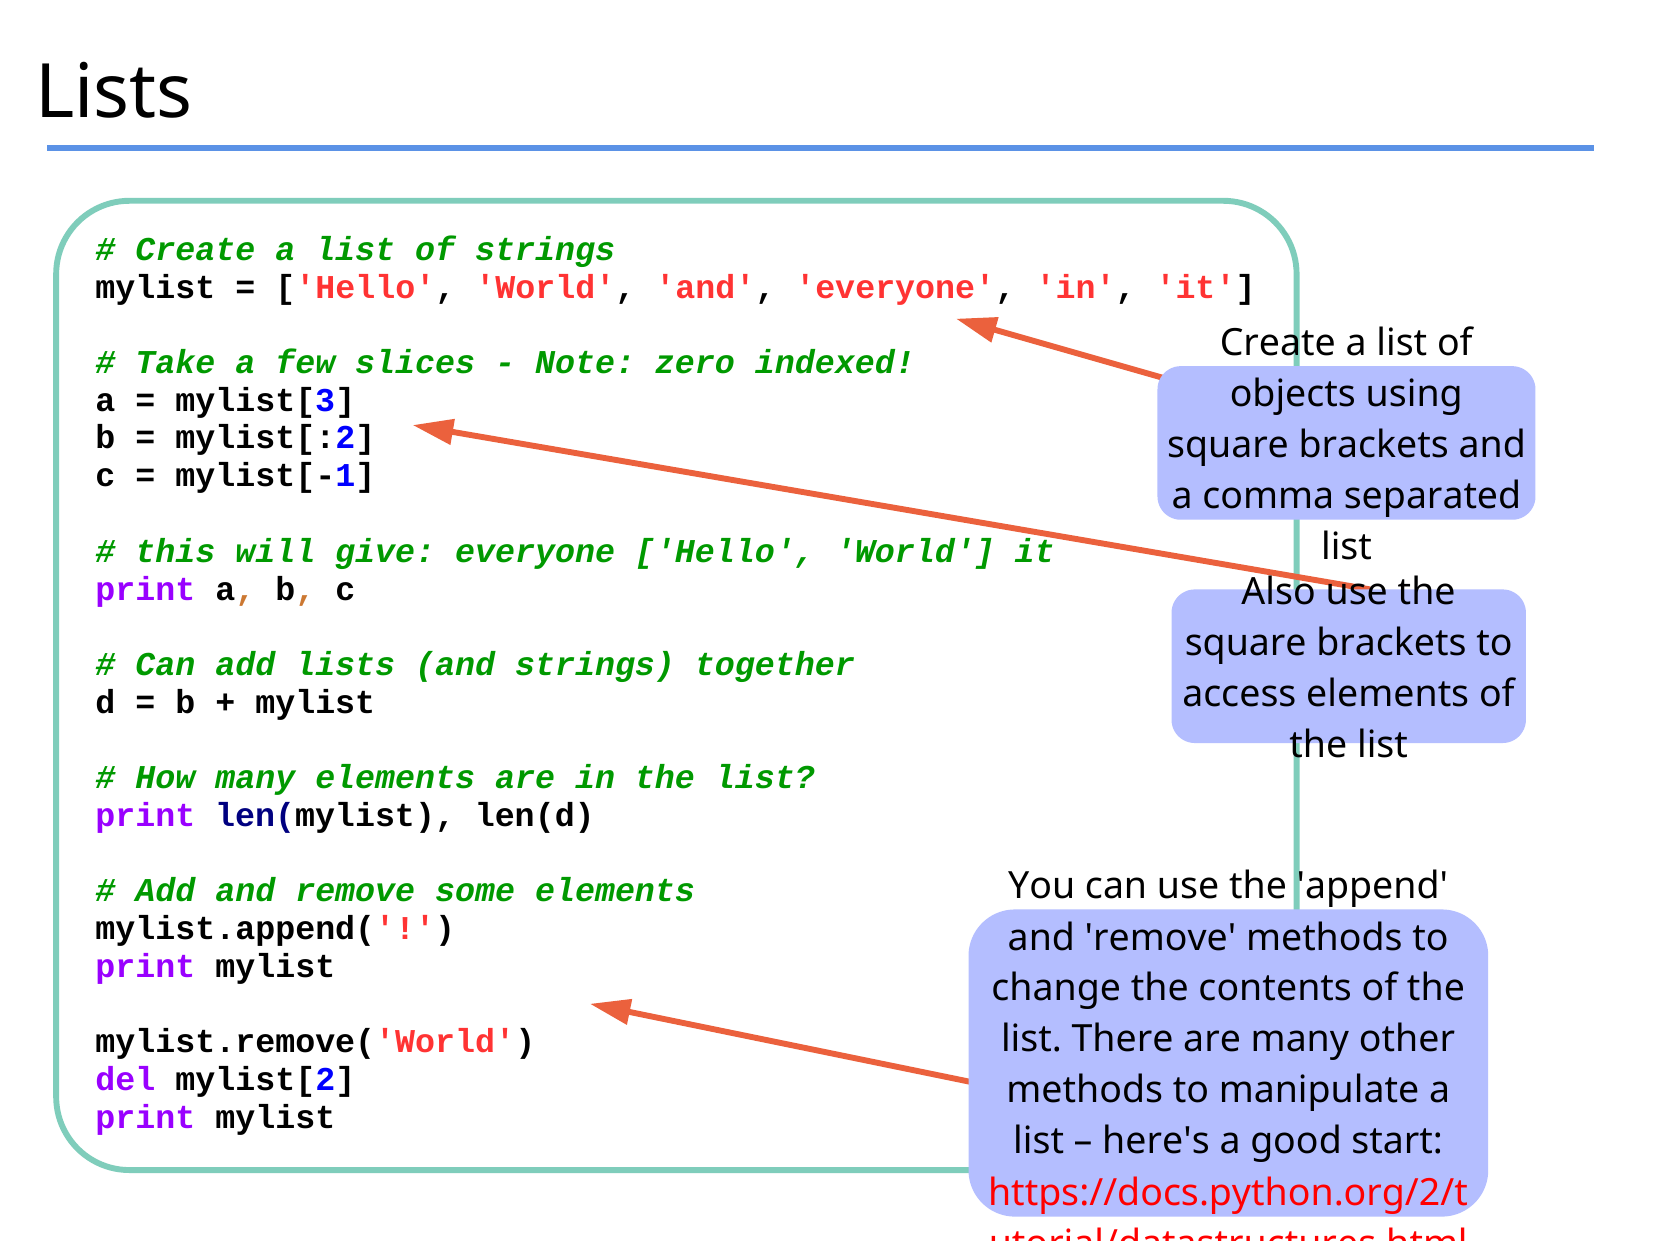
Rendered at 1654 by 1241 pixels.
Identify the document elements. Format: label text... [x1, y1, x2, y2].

text_box # Create a list of strings mylist = ['Hello', 'World', 'and', 'everyone', 'in', 'it'] # Take a few slices - Note: zero indexed! a = mylist[3] b = mylist[:2] c = mylist[-1] # this will give: everyone ['Hello', 'World'] it print a, b, c # Can add lists (and strings) together d = b + mylist # How many elements are in the list? print len(mylist), len(d) # Add and remove some elements mylist.append('!') print mylist mylist.remove('World') del mylist[2] print mylist [56, 200, 1297, 1171]
title Lists [35, 29, 1217, 148]
text_box Also use the square brackets to access elements of the list [1171, 589, 1526, 744]
text_box Create a list of objects using square brackets and a comma separated list [1157, 366, 1536, 520]
text_box You can use the 'append' and 'remove' methods to change the contents of the list. There are many other methods to manipulate a list – here's a good start: https://docs.python.org/2/tutorial/datastructures.html [968, 909, 1489, 1217]
